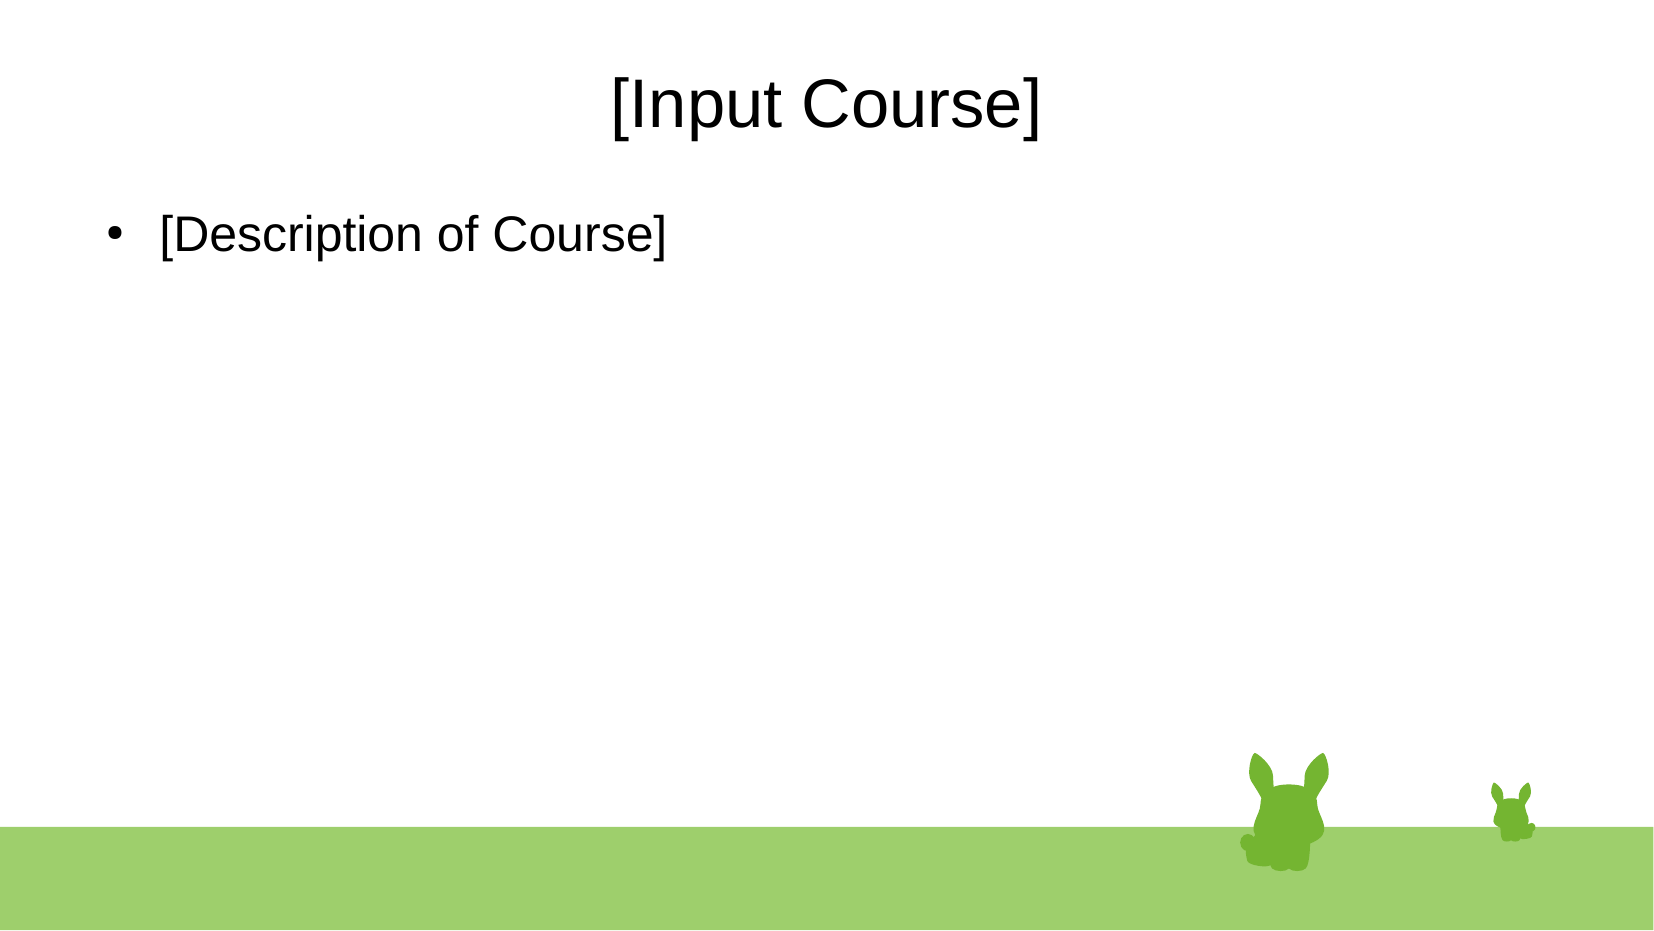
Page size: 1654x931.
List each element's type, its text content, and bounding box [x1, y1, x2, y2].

list [Description of Course] [88, 206, 1565, 739]
title [Input Course] [88, 29, 1565, 178]
